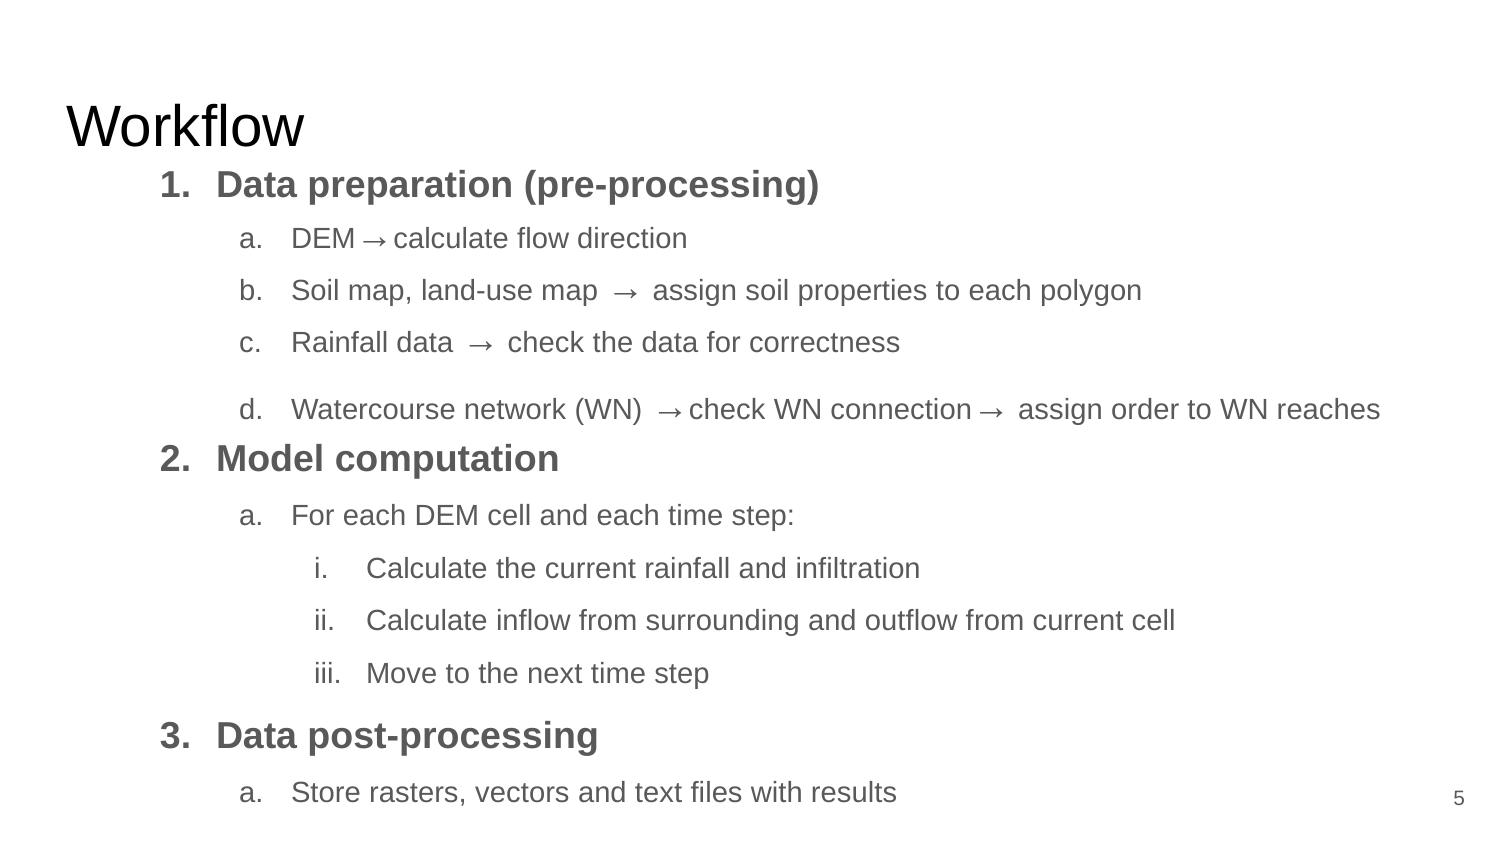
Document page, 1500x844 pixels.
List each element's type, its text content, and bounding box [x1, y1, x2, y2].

title Workflow [51, 72, 1449, 137]
list Data preparation (pre-processing) DEM→calculate flow direction Soil map, land-use map → assign soil properties to each polygon Rainfall data → check the data for correctness Watercourse network (WN) →check WN connection→ assign order to WN reaches Model computation For each DEM cell and each time step: Calculate the current rainfall and infiltration Calculate inflow from surrounding and outflow from current cell Move to the next time step Data post-processing Store rasters, vectors and text files with results [51, 137, 1480, 805]
slide_number <number> [1389, 764, 1480, 830]
